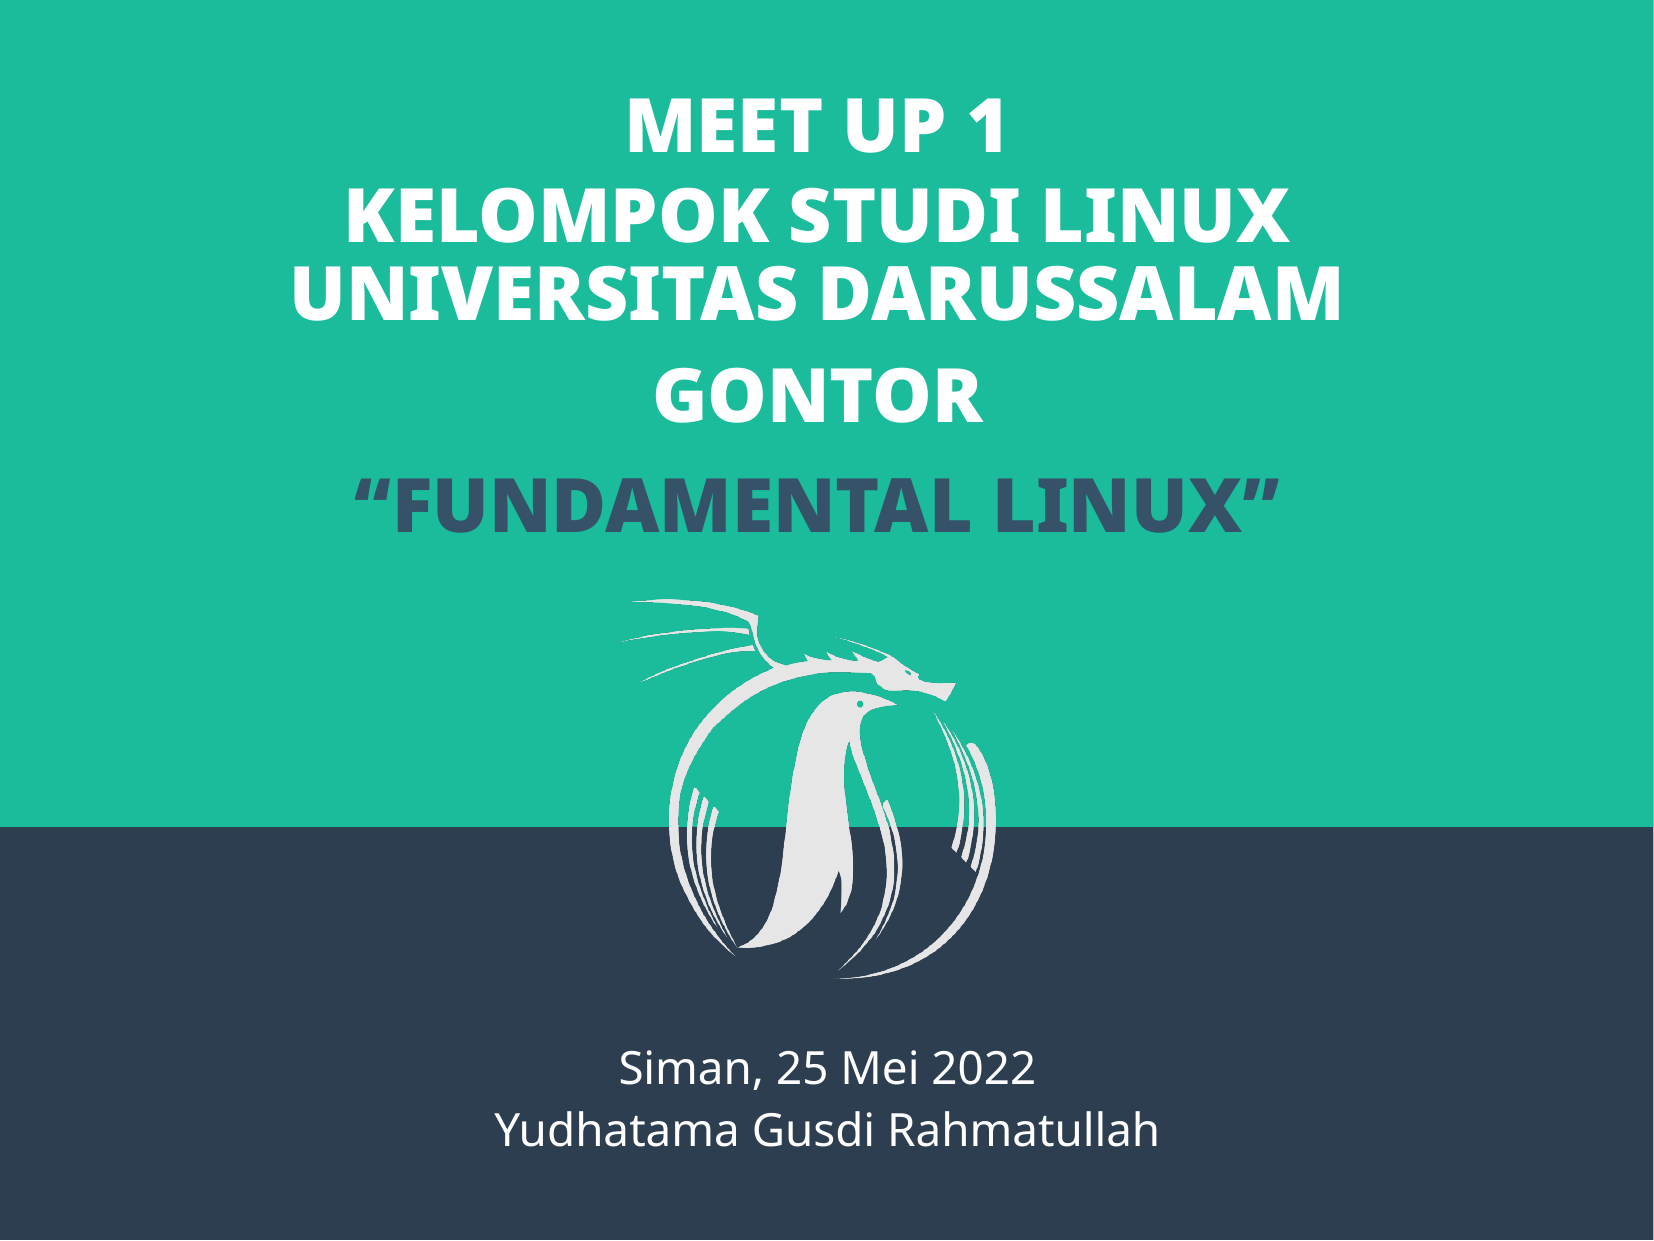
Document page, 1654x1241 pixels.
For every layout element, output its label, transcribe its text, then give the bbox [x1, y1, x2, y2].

title UNIVERSITAS DARUSSALAM GONTOR [195, 240, 1441, 445]
title KELOMPOK STUDI LINUX [322, 203, 1313, 240]
picture [620, 599, 996, 979]
subtitle Siman, 25 Mei 2022 Yudhatama Gusdi Rahmatullah [60, 935, 1596, 1241]
title MEET UP 1 [322, 45, 1313, 203]
title “FUNDAMENTAL LINUX” [195, 452, 1441, 556]
